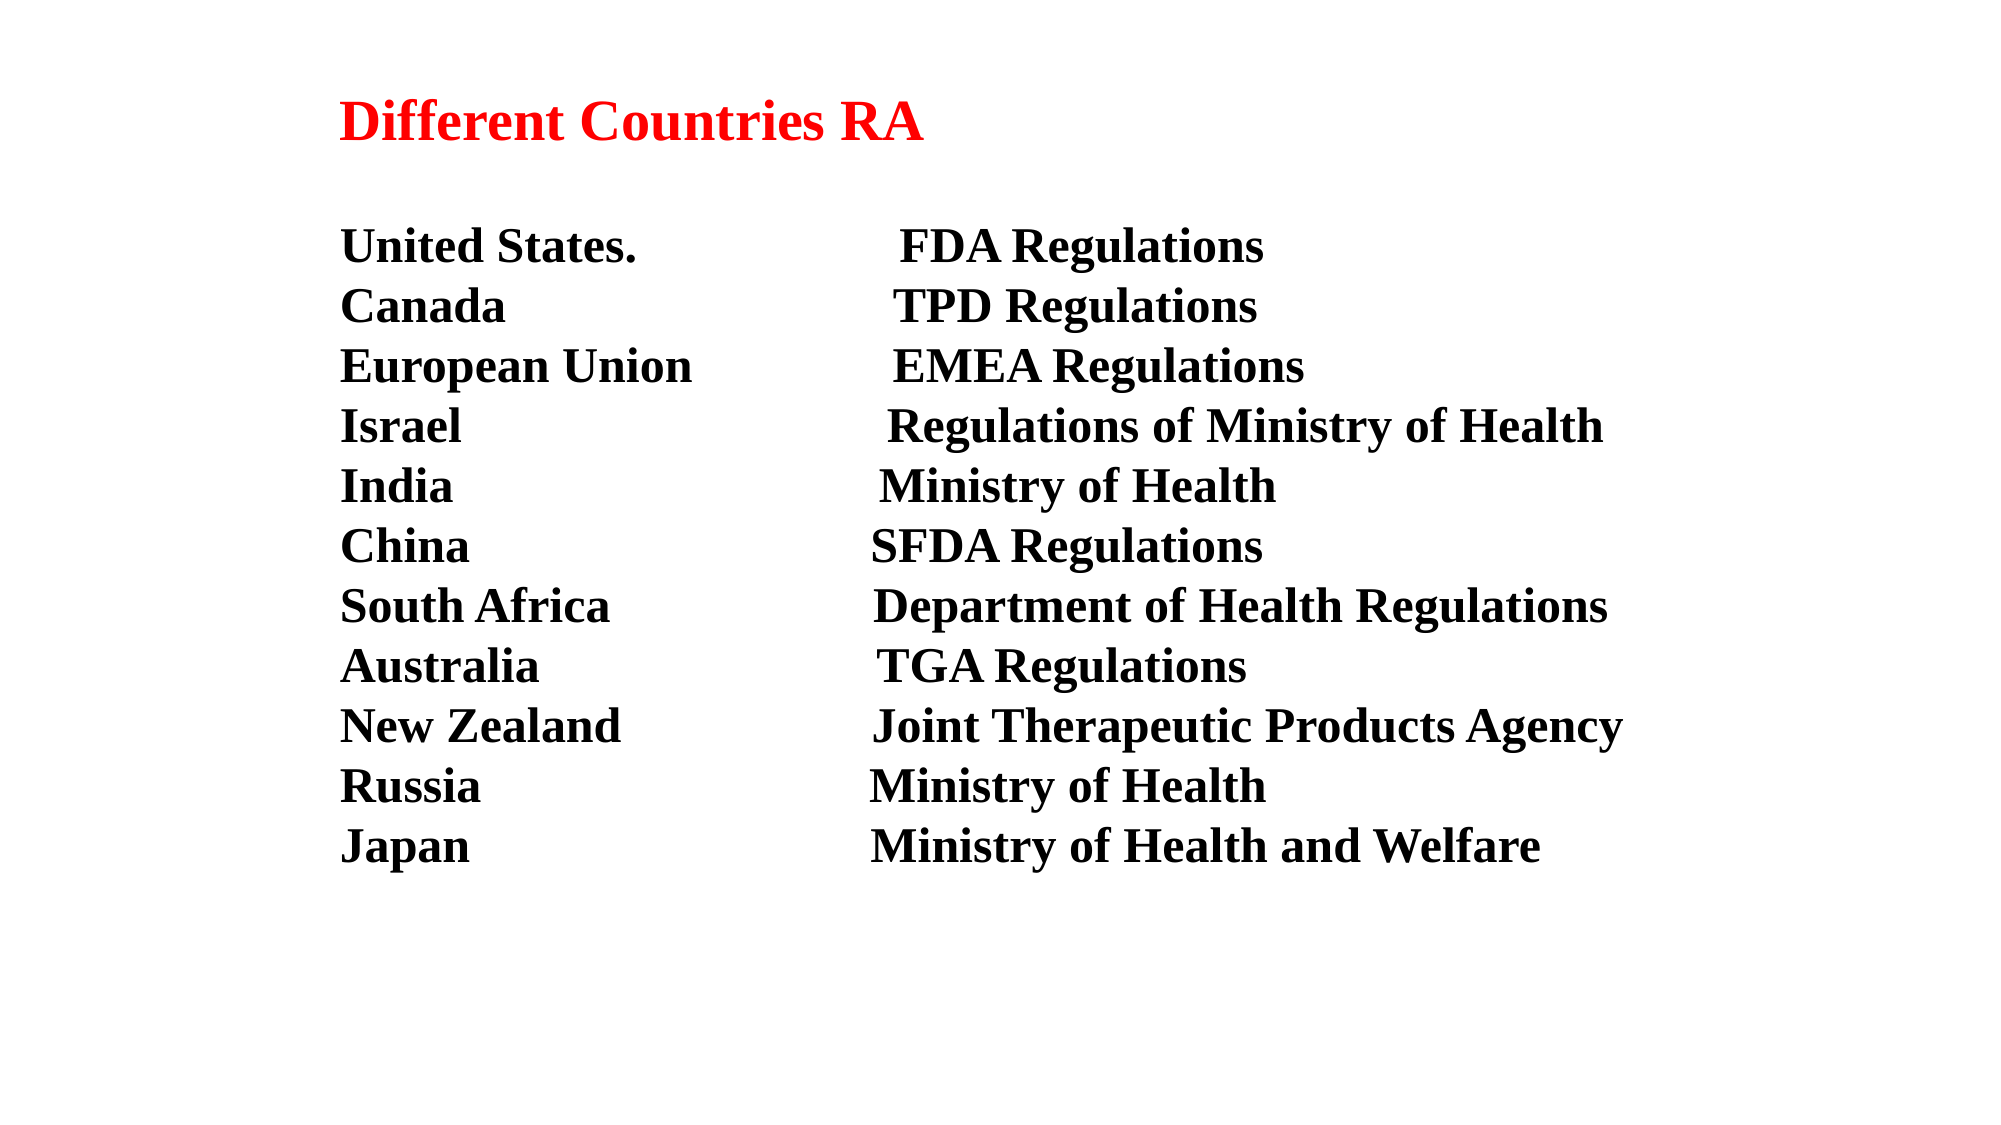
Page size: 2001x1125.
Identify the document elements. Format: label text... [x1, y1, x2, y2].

text_box Different Countries RA United States. FDA Regulations Canada TPD Regulations European Union EMEA Regulations Israel Regulations of Ministry of Health India Ministry of Health China SFDA Regulations South Africa Department of Health Regulations Australia TGA Regulations New Zealand Joint Therapeutic Products Agency Russia Ministry of Health Japan Ministry of Health and Welfare [324, 75, 1650, 940]
